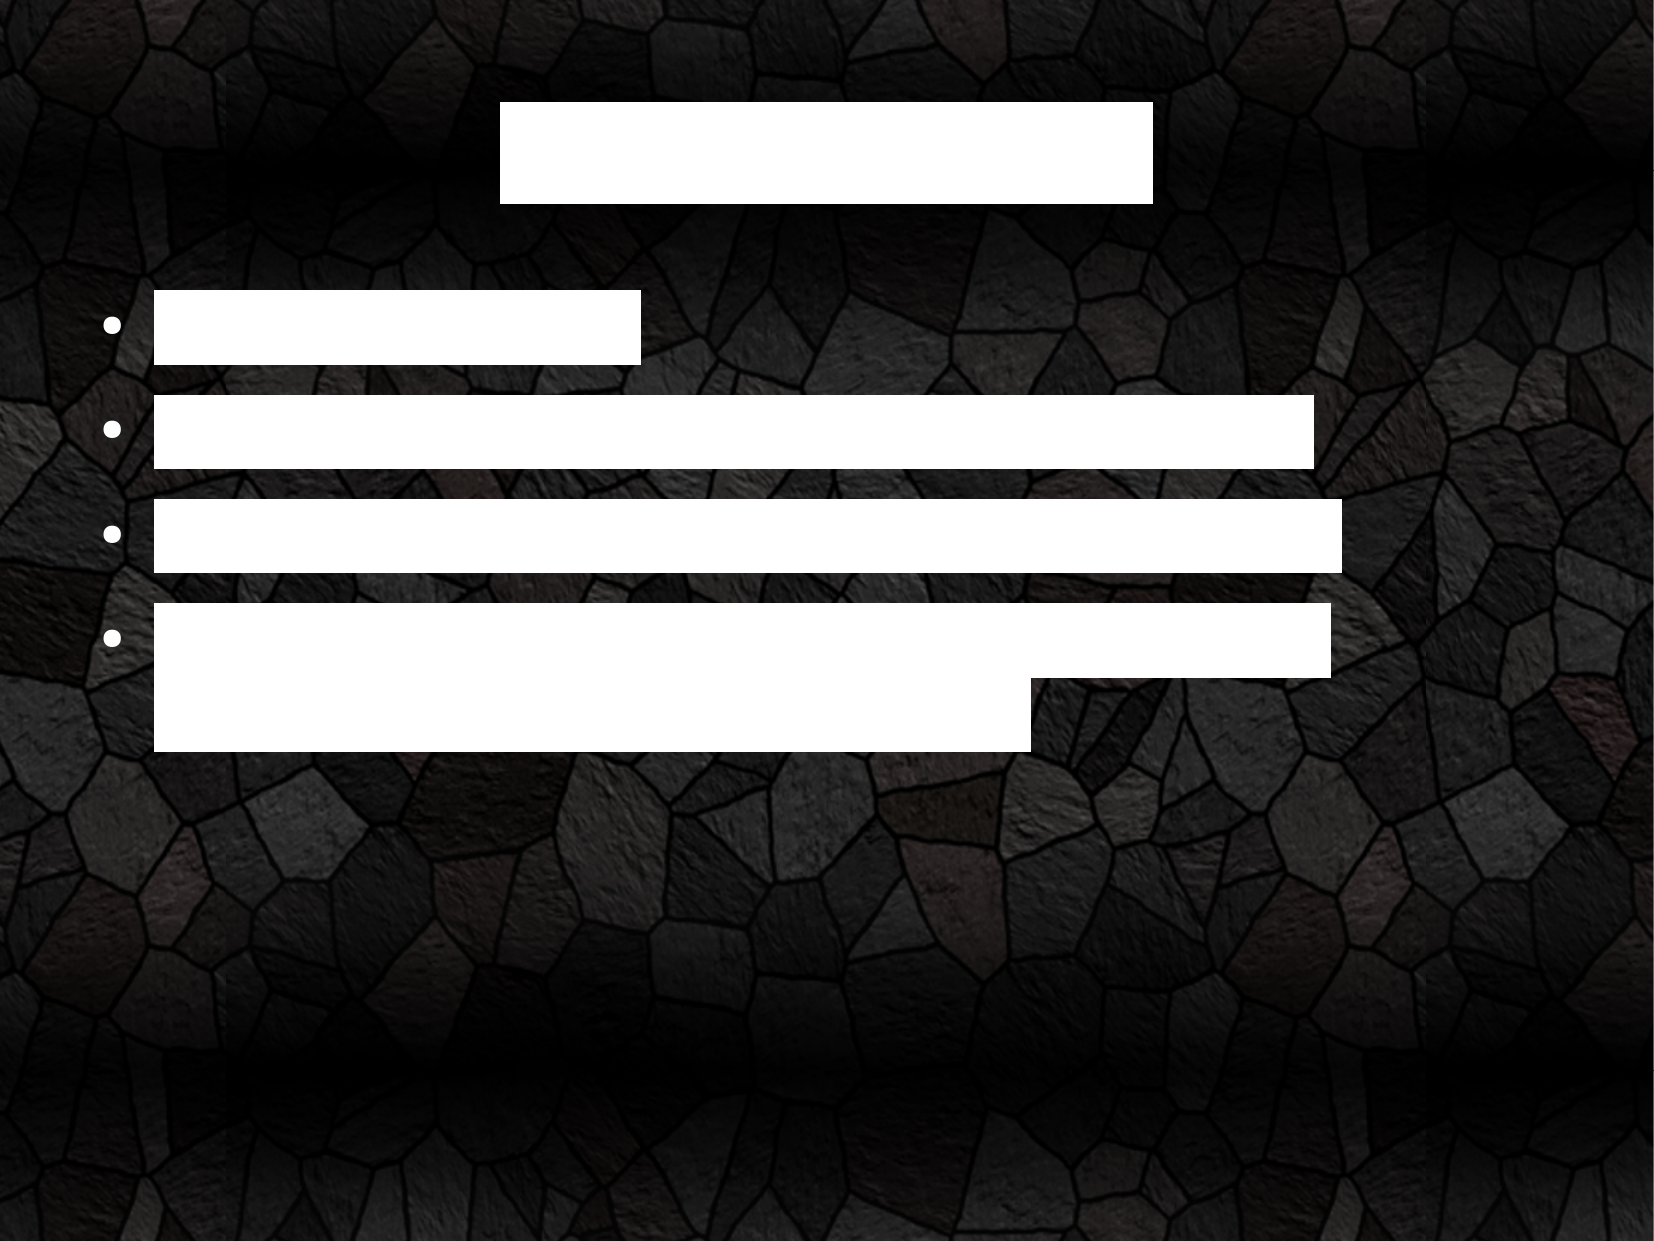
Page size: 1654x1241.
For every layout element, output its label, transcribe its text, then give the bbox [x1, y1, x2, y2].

list Framework Web Estructura MVT (Modelo/Vista/Plantilla) Definición de modelos sencilla y potente Desacople entra las URLS y el código a ejecutar (en el fichero urls.py) [82, 290, 1571, 1010]
picture [0, 0, 1654, 1241]
title Anteriormente... [82, 49, 1571, 257]
